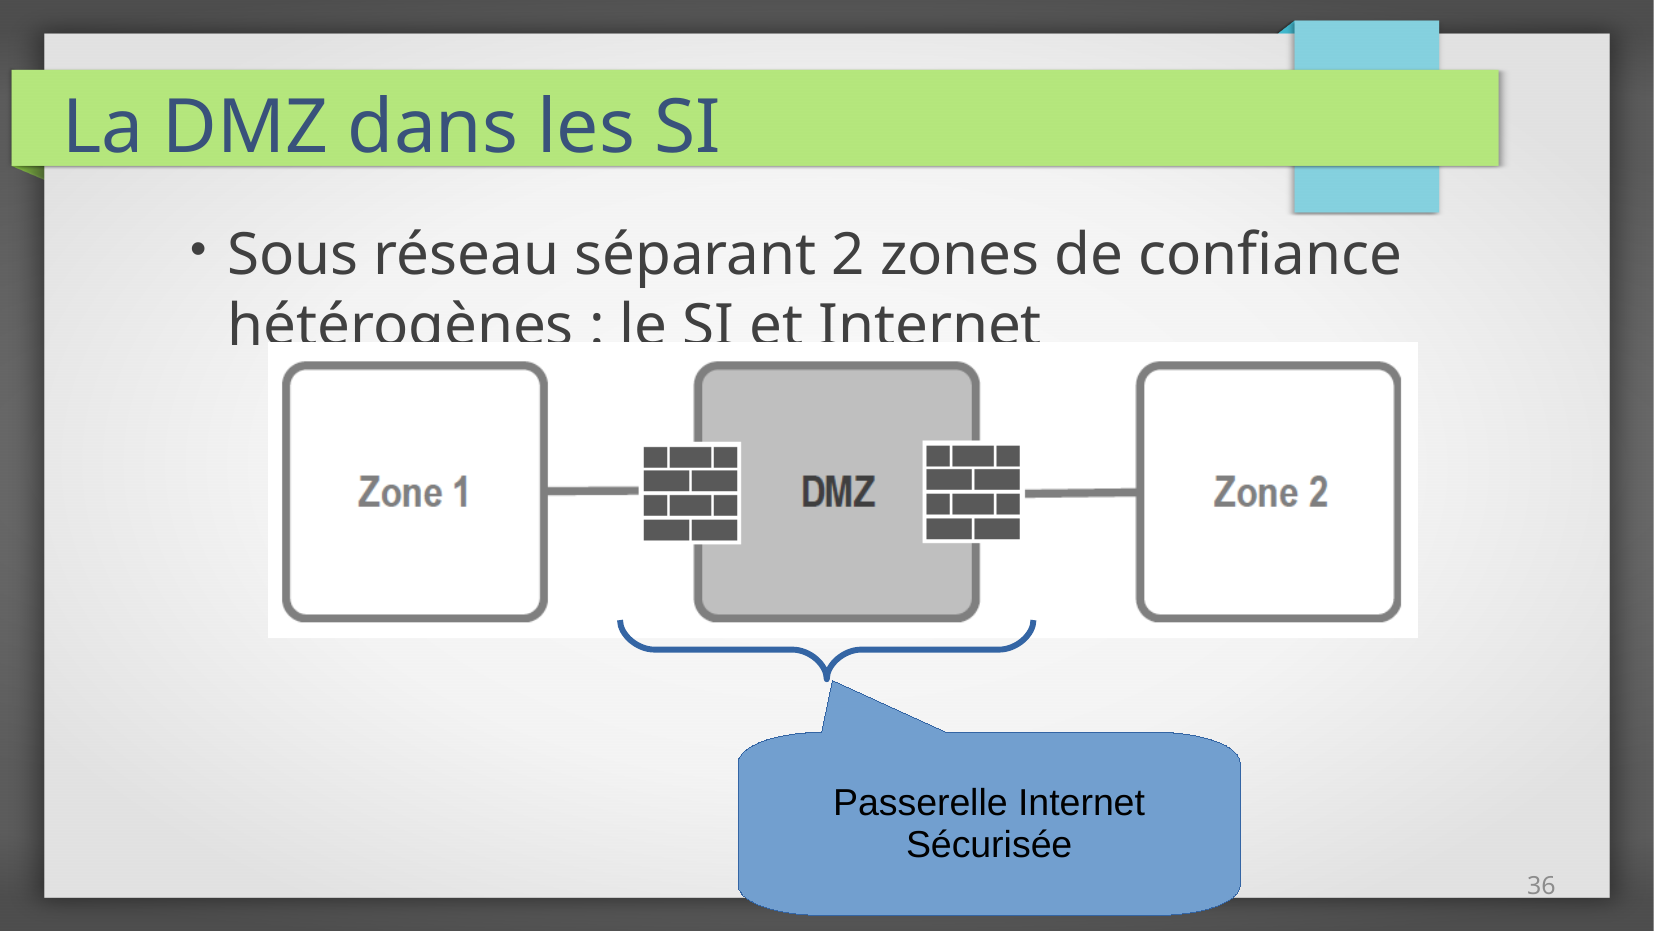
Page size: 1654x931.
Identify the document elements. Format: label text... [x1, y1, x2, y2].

text_box La DMZ dans les SI [47, 29, 1536, 174]
picture [0, 0, 1654, 931]
text_box <numéro> [1201, 862, 1571, 912]
text_box Sous réseau séparant 2 zones de confiance hétérogènes : le SI et Internet [175, 92, 1571, 662]
text_box Sous réseau séparant 2 zones de confiance hétérogènes : le SI et Internet [634, 638, 1019, 662]
text_box Passerelle Internet Sécurisée [738, 680, 1241, 916]
